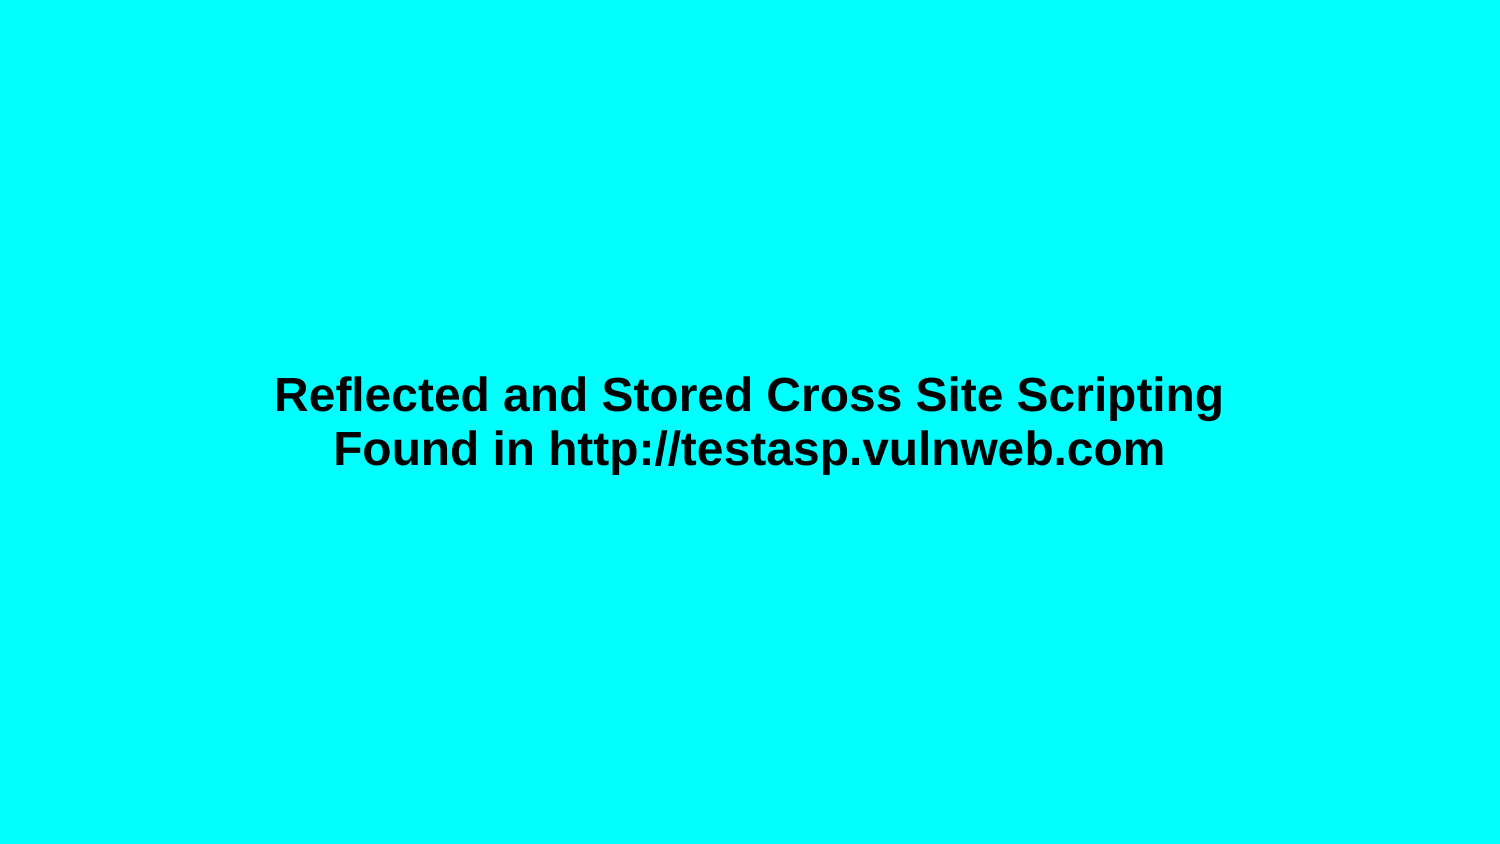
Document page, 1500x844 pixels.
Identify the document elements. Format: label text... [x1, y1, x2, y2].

title Reflected and Stored Cross Site Scripting Found in http://testasp.vulnweb.com [51, 352, 1449, 491]
